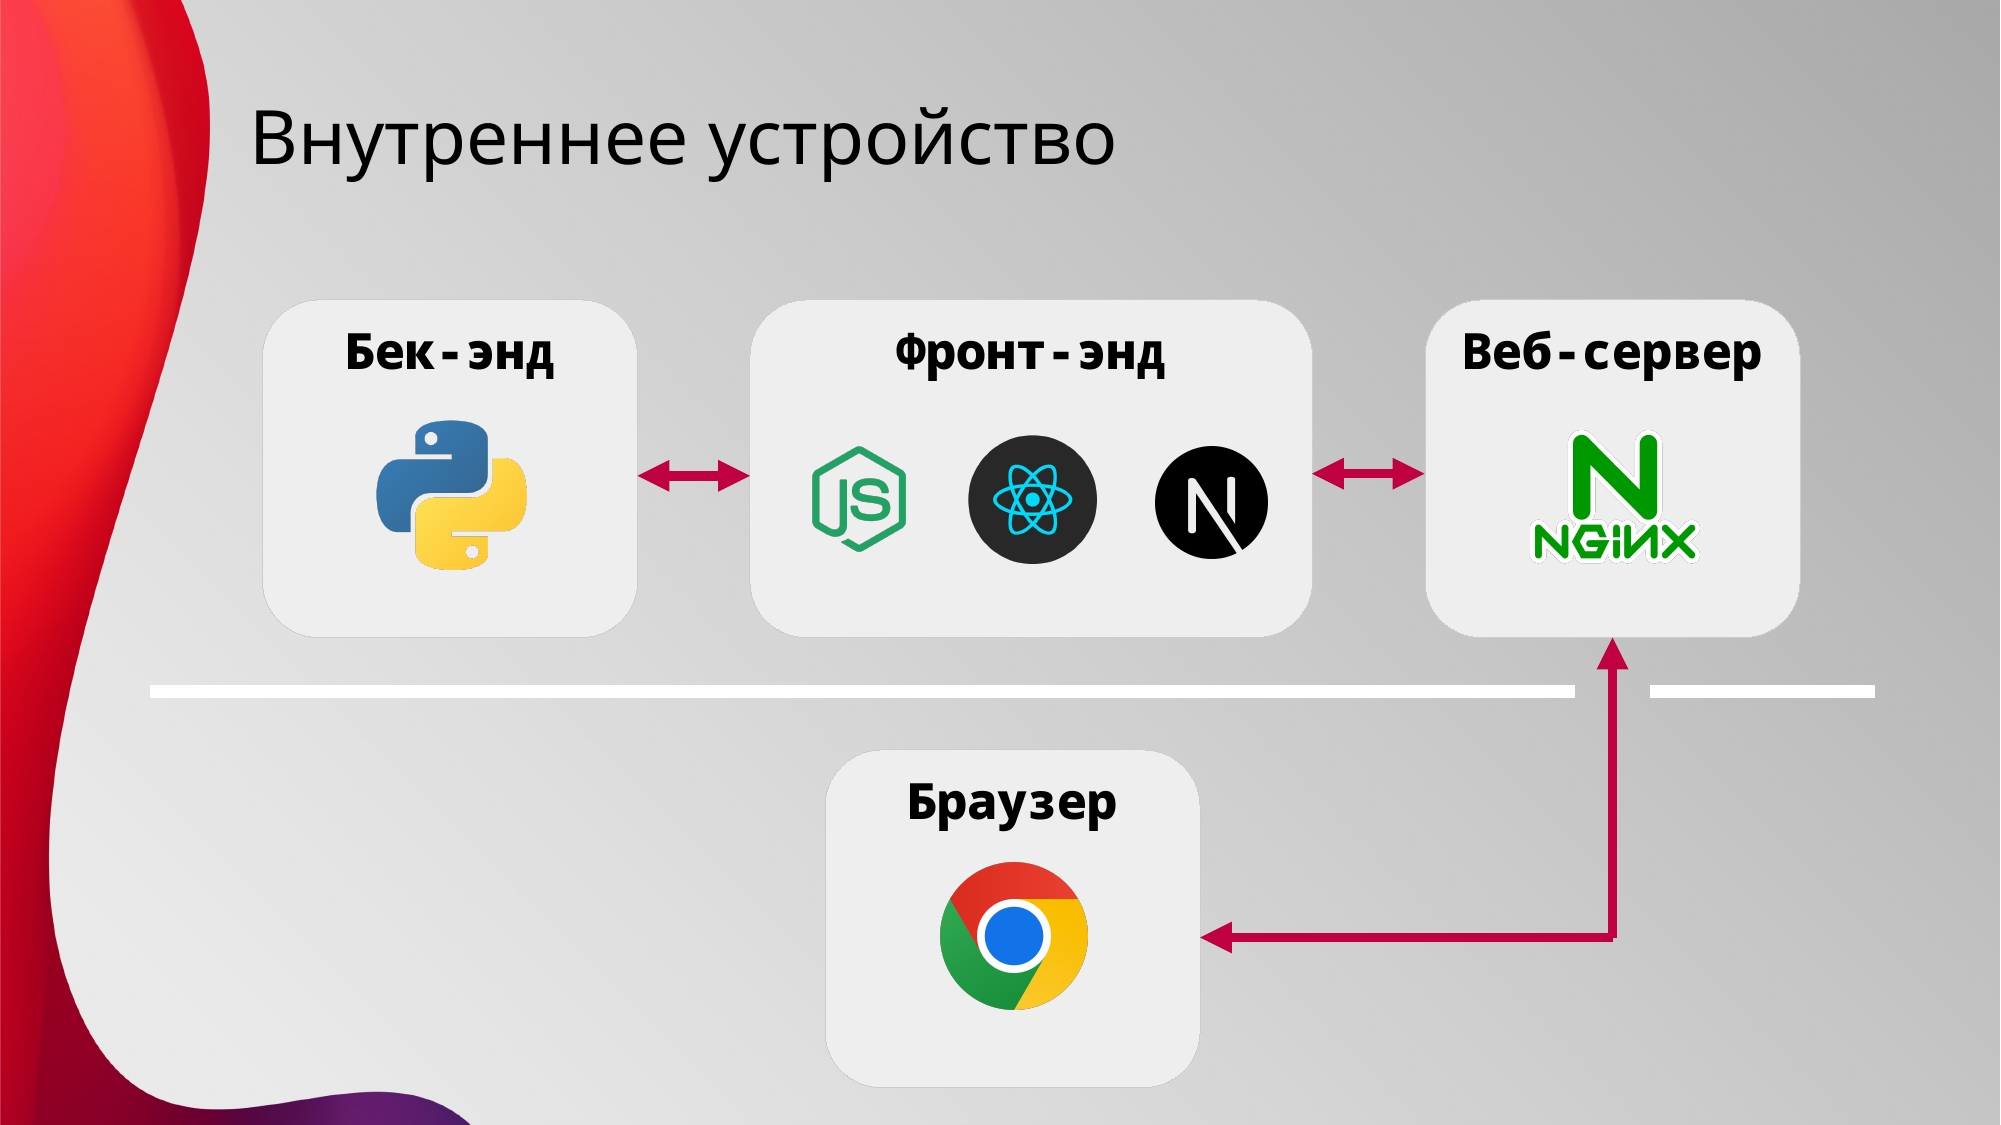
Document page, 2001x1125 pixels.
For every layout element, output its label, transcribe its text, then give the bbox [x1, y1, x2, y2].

text_box Браузер [825, 749, 1201, 1088]
text_box Фронт-энд [749, 299, 1313, 638]
text_box Бек-энд [262, 299, 638, 635]
picture [0, 0, 2000, 1125]
title Внутреннее устройство [234, 75, 1863, 206]
text_box Веб-сервер [1425, 299, 1801, 638]
